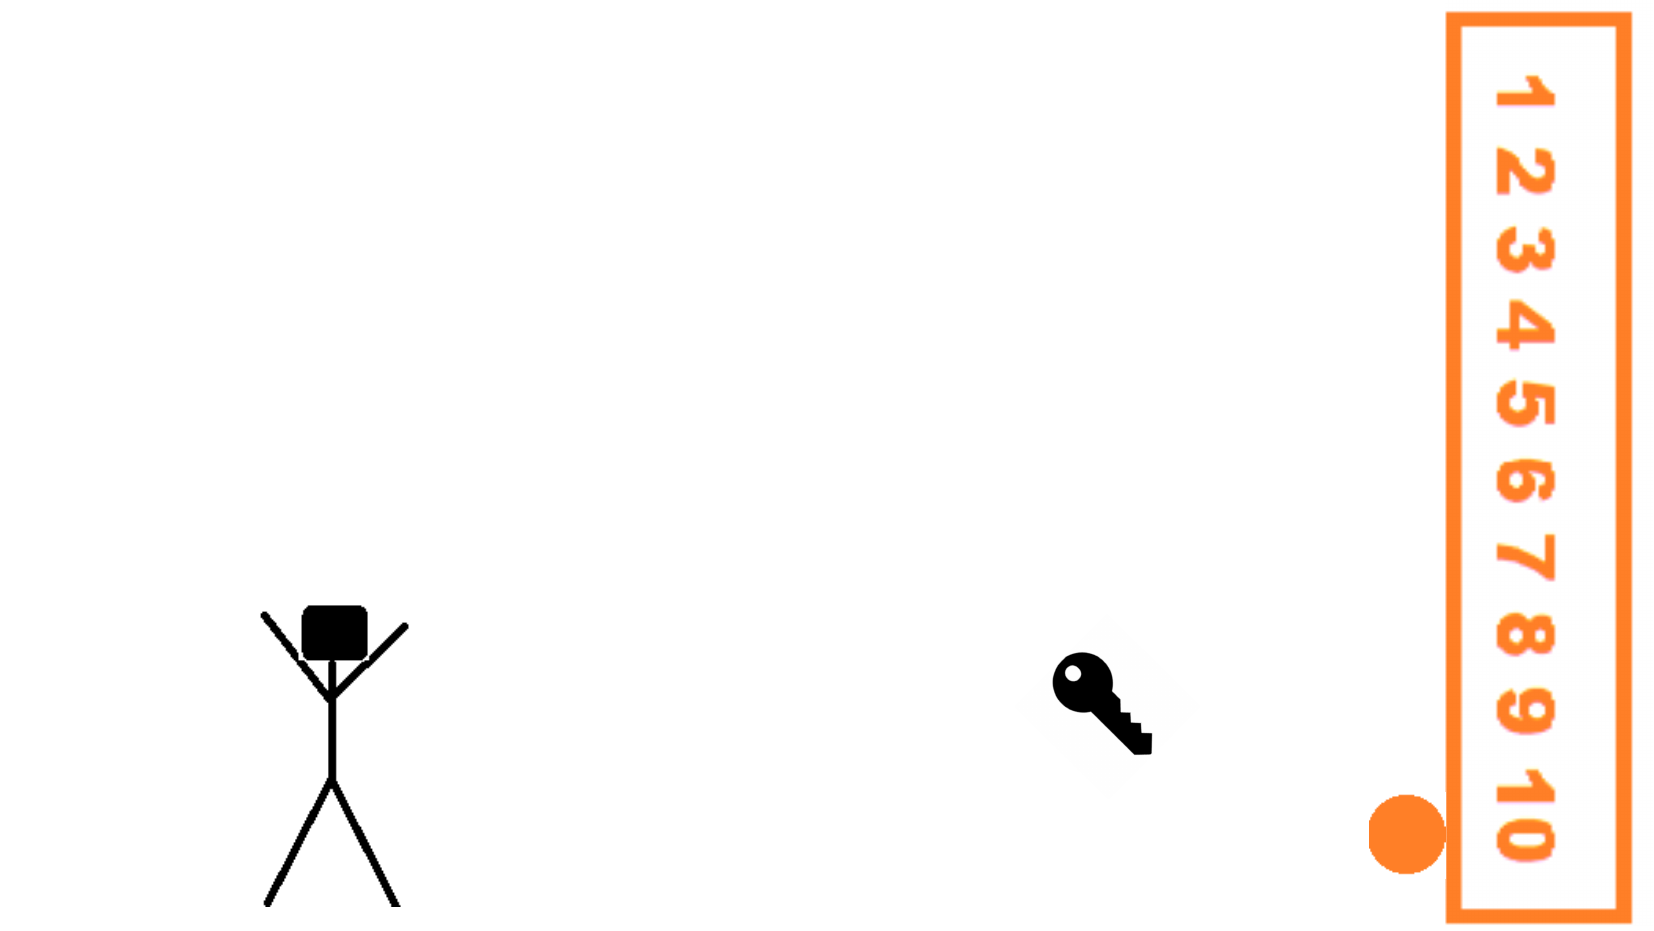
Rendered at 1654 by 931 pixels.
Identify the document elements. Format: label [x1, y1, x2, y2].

picture [1369, 0, 1654, 926]
picture [1015, 614, 1200, 799]
picture [239, 590, 426, 907]
